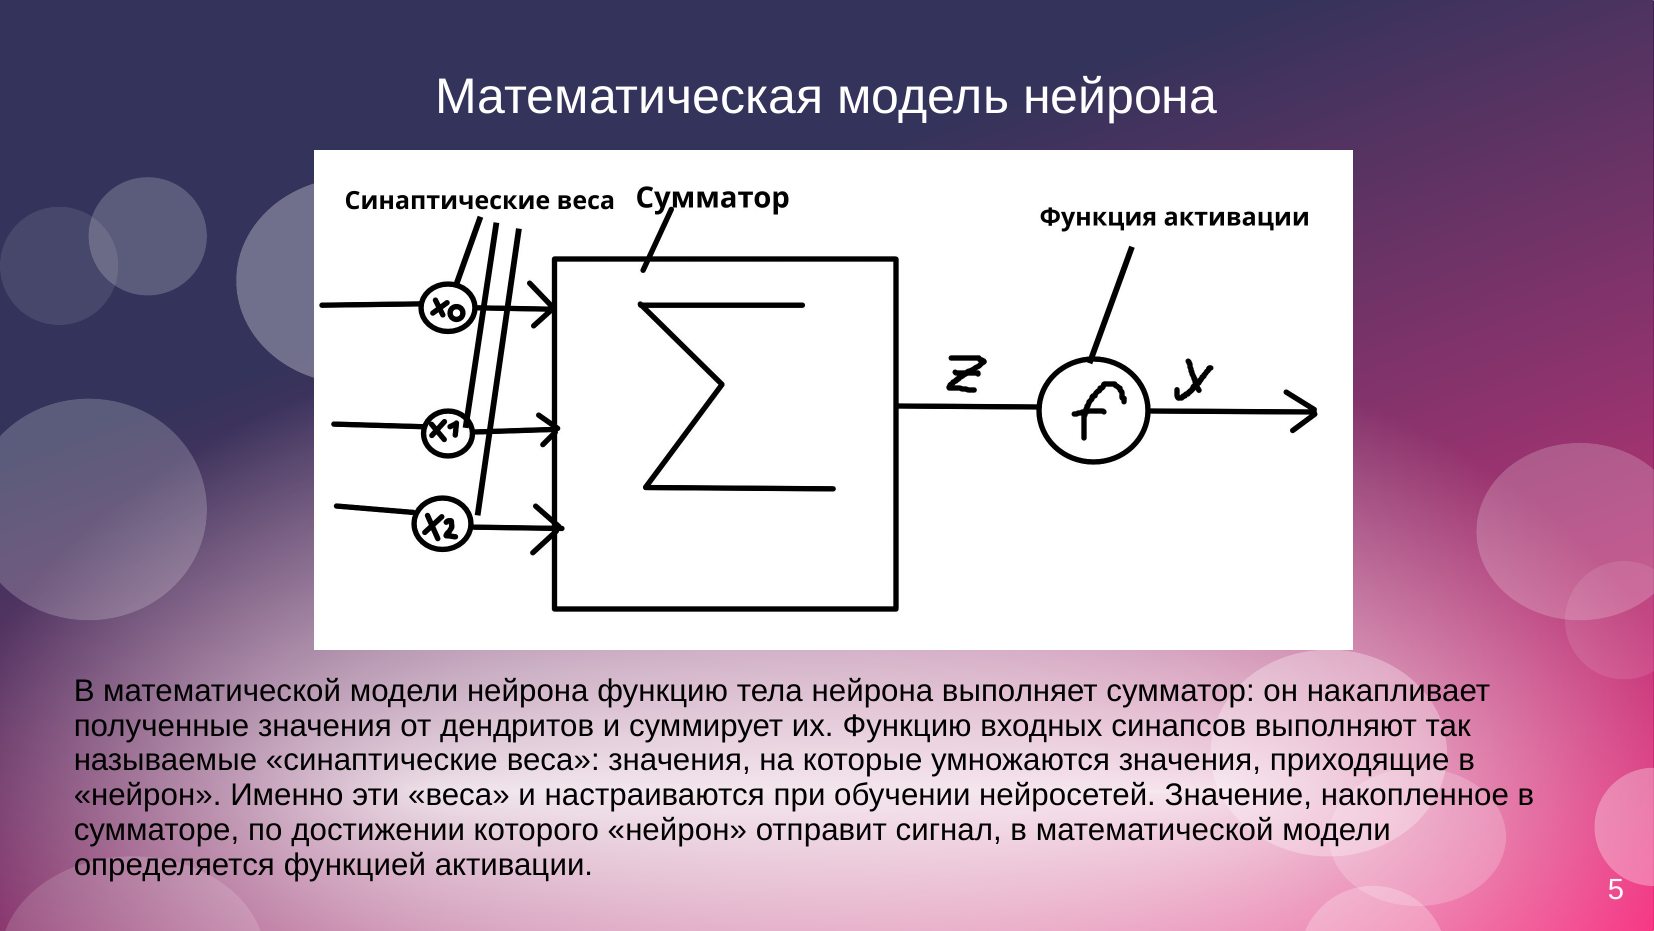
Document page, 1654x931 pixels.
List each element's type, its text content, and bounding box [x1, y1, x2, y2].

text_box В математической модели нейрона функцию тела нейрона выполняет сумматор: он накапливает полученные значения от дендритов и суммирует их. Функцию входных синапсов выполняют так называемые «синаптические веса»: значения, на которые умножаются значения, приходящие в «нейрон». Именно эти «веса» и настраиваются при обучении нейросетей. Значение, накопленное в сумматоре, по достижении которого «нейрон» отправит сигнал, в математической модели определяется функцией активации. [59, 665, 1595, 931]
title Математическая модель нейрона [88, 44, 1565, 148]
picture [314, 150, 1353, 650]
